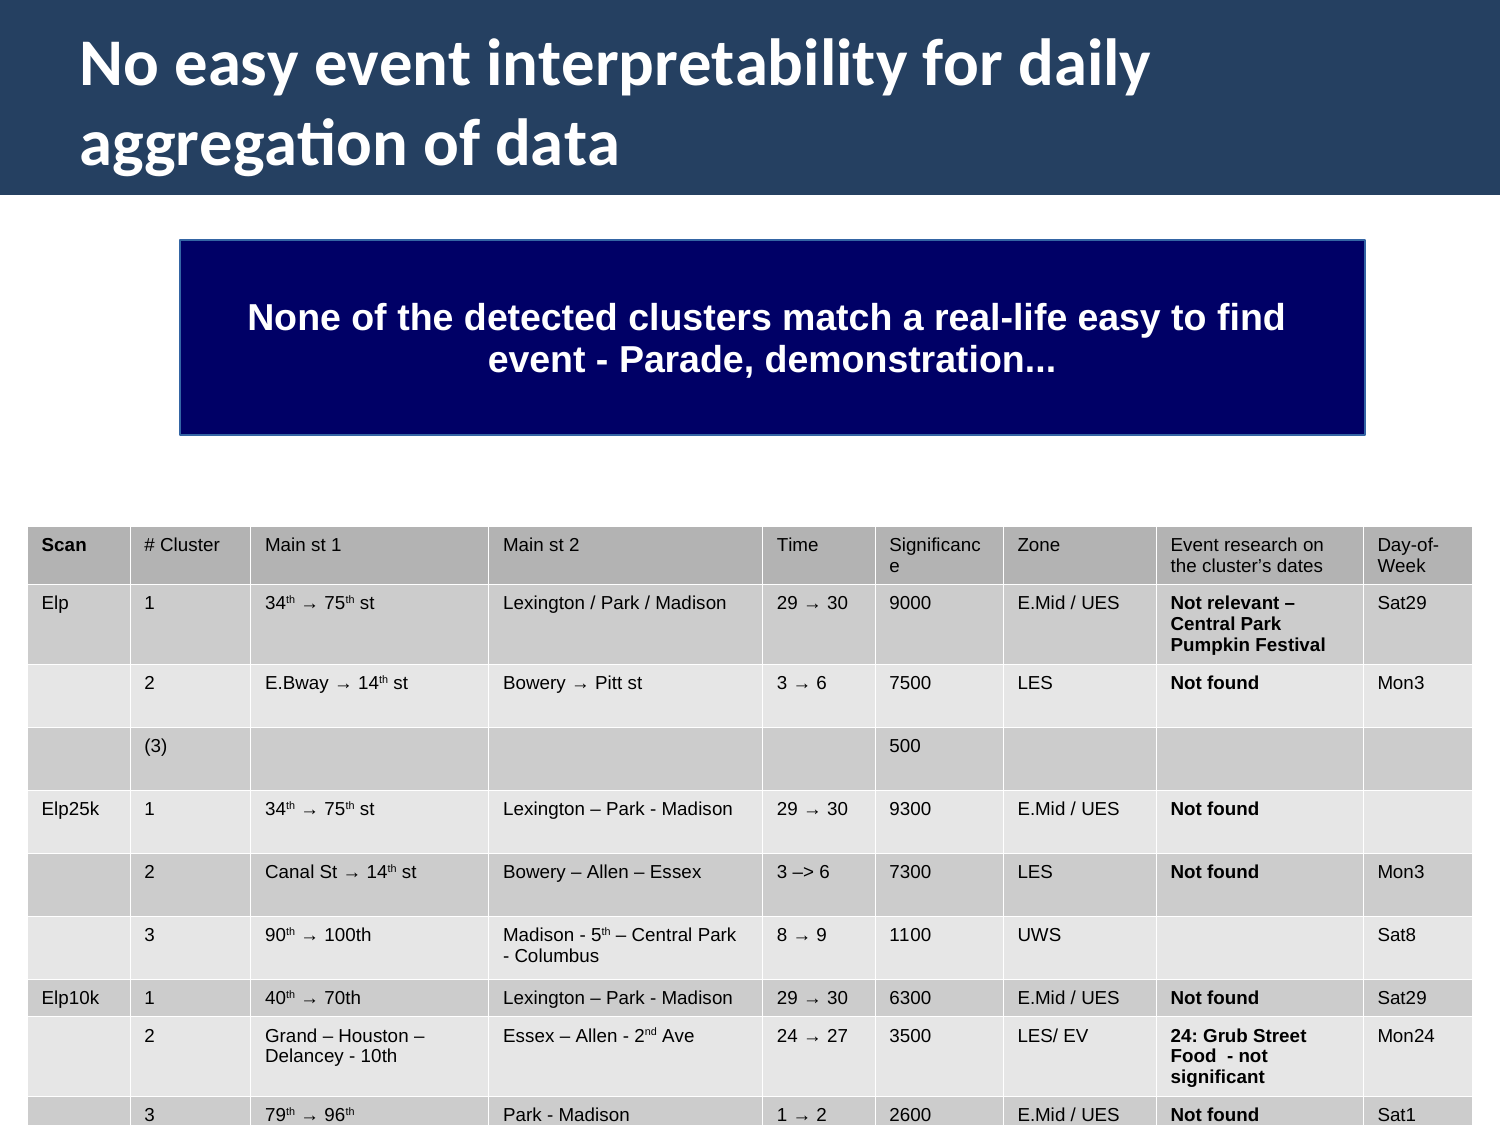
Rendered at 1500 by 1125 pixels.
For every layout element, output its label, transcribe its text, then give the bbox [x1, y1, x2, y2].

table_cell [28, 728, 130, 790]
table_cell 79th → 96th [251, 1097, 488, 1125]
table_cell 2600 [876, 1097, 1003, 1125]
table_cell 29 → 30 [763, 980, 875, 1016]
table_cell 7500 [876, 665, 1003, 727]
table_cell 29 → 30 [763, 585, 875, 664]
table_header Significance [876, 527, 1003, 584]
table_header Zone [1004, 527, 1156, 584]
table_cell 40th → 70th [251, 980, 488, 1016]
table_cell LES/ EV [1004, 1017, 1156, 1096]
table_cell Canal St → 14th st [251, 854, 488, 916]
table_cell [1364, 791, 1472, 853]
table_cell Grand – Houston – Delancey - 10th [251, 1017, 488, 1096]
table_cell 3500 [876, 1017, 1003, 1096]
table_cell 3 → 6 [763, 665, 875, 727]
table_header Main st 2 [489, 527, 762, 584]
table_cell 8 → 9 [763, 917, 875, 979]
table_cell Sat8 [1364, 917, 1472, 979]
table_cell [763, 728, 875, 790]
text_box None of the detected clusters match a real-life easy to find event - Parade, demonstration... [179, 240, 1365, 436]
table_cell E.Mid / UES [1004, 791, 1156, 853]
table_cell Not found [1157, 854, 1363, 916]
table_cell Park - Madison [489, 1097, 762, 1125]
table_cell Mon3 [1364, 665, 1472, 727]
table_cell [28, 665, 130, 727]
table_cell 500 [876, 728, 1003, 790]
table_cell 7300 [876, 854, 1003, 916]
table_cell 1 [131, 585, 250, 664]
table_cell Not found [1157, 791, 1363, 853]
table_cell (3) [131, 728, 250, 790]
table_cell Not found [1157, 980, 1363, 1016]
table_cell [28, 917, 130, 979]
table_cell Mon24 [1364, 1017, 1472, 1096]
table_cell LES [1004, 854, 1156, 916]
table_cell 1100 [876, 917, 1003, 979]
table_cell Lexington – Park - Madison [489, 980, 762, 1016]
table_cell Not found [1157, 1097, 1363, 1125]
table_cell Lexington / Park / Madison [489, 585, 762, 664]
table_cell 34th → 75th st [251, 585, 488, 664]
table_cell [1004, 728, 1156, 790]
text_box No easy event interpretability for daily aggregation of data [64, 11, 1500, 107]
table_header Main st 1 [251, 527, 488, 584]
table_cell [489, 728, 762, 790]
table_cell Elp25k [28, 791, 130, 853]
table_cell 3 –> 6 [763, 854, 875, 916]
table_cell [28, 1097, 130, 1125]
text_box [0, 0, 1500, 195]
table_cell [251, 728, 488, 790]
table_cell 3 [131, 917, 250, 979]
table_header Day-of-Week [1364, 527, 1472, 584]
table_cell LES [1004, 665, 1156, 727]
table_cell E.Bway → 14th st [251, 665, 488, 727]
table_cell E.Mid / UES [1004, 585, 1156, 664]
table_cell 1 [131, 980, 250, 1016]
table_cell 6300 [876, 980, 1003, 1016]
table_cell UWS [1004, 917, 1156, 979]
table_header Event research on the cluster’s dates [1157, 527, 1363, 584]
table_cell 24: Grub Street Food - not significant [1157, 1017, 1363, 1096]
table_cell [28, 854, 130, 916]
table_cell Lexington – Park - Madison [489, 791, 762, 853]
table_cell 3 [131, 1097, 250, 1125]
table_cell 29 → 30 [763, 791, 875, 853]
table_cell Sat29 [1364, 585, 1472, 664]
table_cell 9000 [876, 585, 1003, 664]
table_cell 24 → 27 [763, 1017, 875, 1096]
table_cell Not relevant – Central Park Pumpkin Festival [1157, 585, 1363, 664]
table_cell Not found [1157, 665, 1363, 727]
table_cell 2 [131, 854, 250, 916]
table_cell Madison - 5th – Central Park - Columbus [489, 917, 762, 979]
table_cell Bowery – Allen – Essex [489, 854, 762, 916]
table_cell Elp10k [28, 980, 130, 1016]
table_cell 1 → 2 [763, 1097, 875, 1125]
table_cell [1157, 728, 1363, 790]
table_cell 34th → 75th st [251, 791, 488, 853]
table_cell Sat1 [1364, 1097, 1472, 1125]
table_cell Mon3 [1364, 854, 1472, 916]
table_cell 90th → 100th [251, 917, 488, 979]
table_cell Sat29 [1364, 980, 1472, 1016]
table_cell 2 [131, 665, 250, 727]
table_cell Elp [28, 585, 130, 664]
table_cell 2 [131, 1017, 250, 1096]
table_cell E.Mid / UES [1004, 1097, 1156, 1125]
table_cell Bowery → Pitt st [489, 665, 762, 727]
table_cell E.Mid / UES [1004, 980, 1156, 1016]
table_header Scan [28, 527, 130, 584]
table_cell 9300 [876, 791, 1003, 853]
table_cell [1364, 728, 1472, 790]
table_cell 1 [131, 791, 250, 853]
table_cell [28, 1017, 130, 1096]
table_header Time [763, 527, 875, 584]
table_header # Cluster [131, 527, 250, 584]
table_cell [1157, 917, 1363, 979]
table_cell Essex – Allen - 2nd Ave [489, 1017, 762, 1096]
